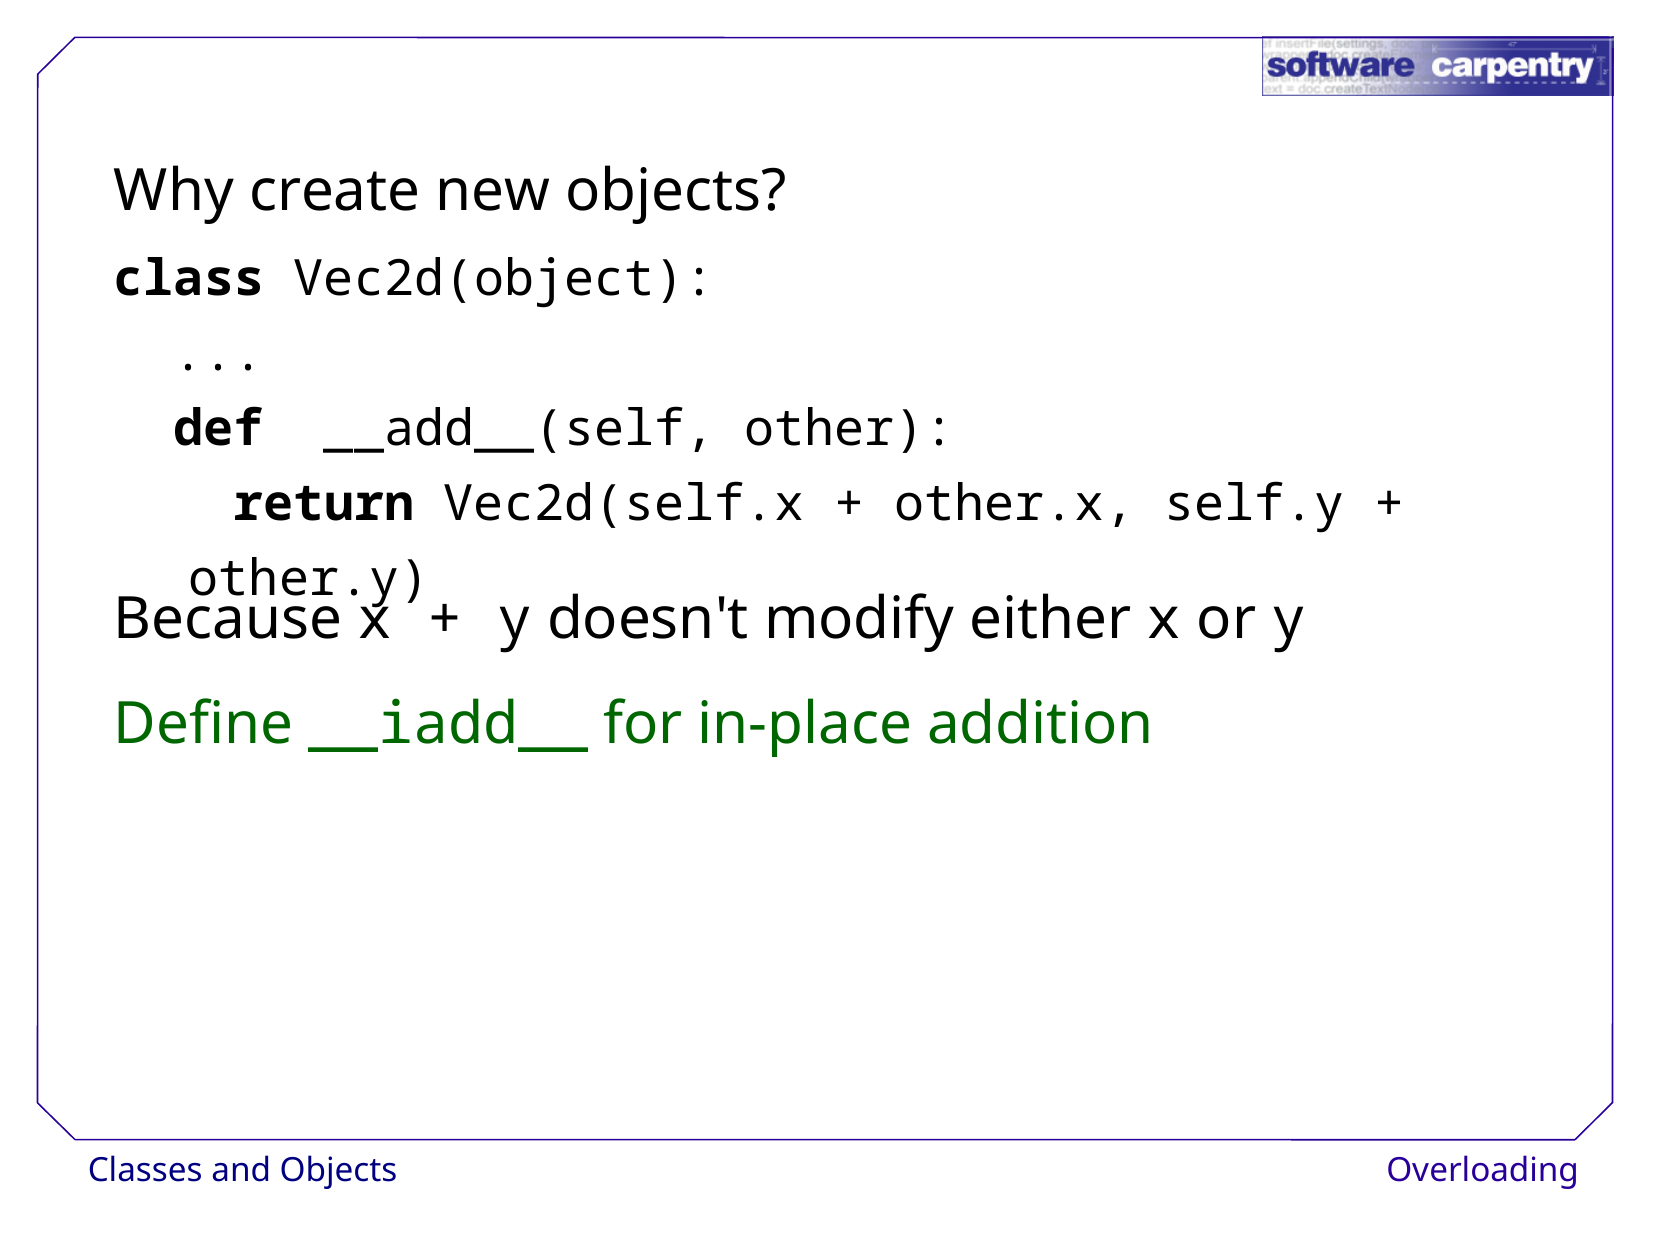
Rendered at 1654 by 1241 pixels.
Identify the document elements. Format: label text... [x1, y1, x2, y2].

picture [1262, 36, 1614, 96]
text_box class Vec2d(object): ... def __add__(self, other): return Vec2d(self.x + other.x, self.y + other.y) [99, 223, 1517, 537]
text_box Why create new objects? [99, 109, 1546, 231]
text_box Because x + y doesn't modify either x or y Define __iadd__ for in-place addition [99, 537, 1546, 763]
